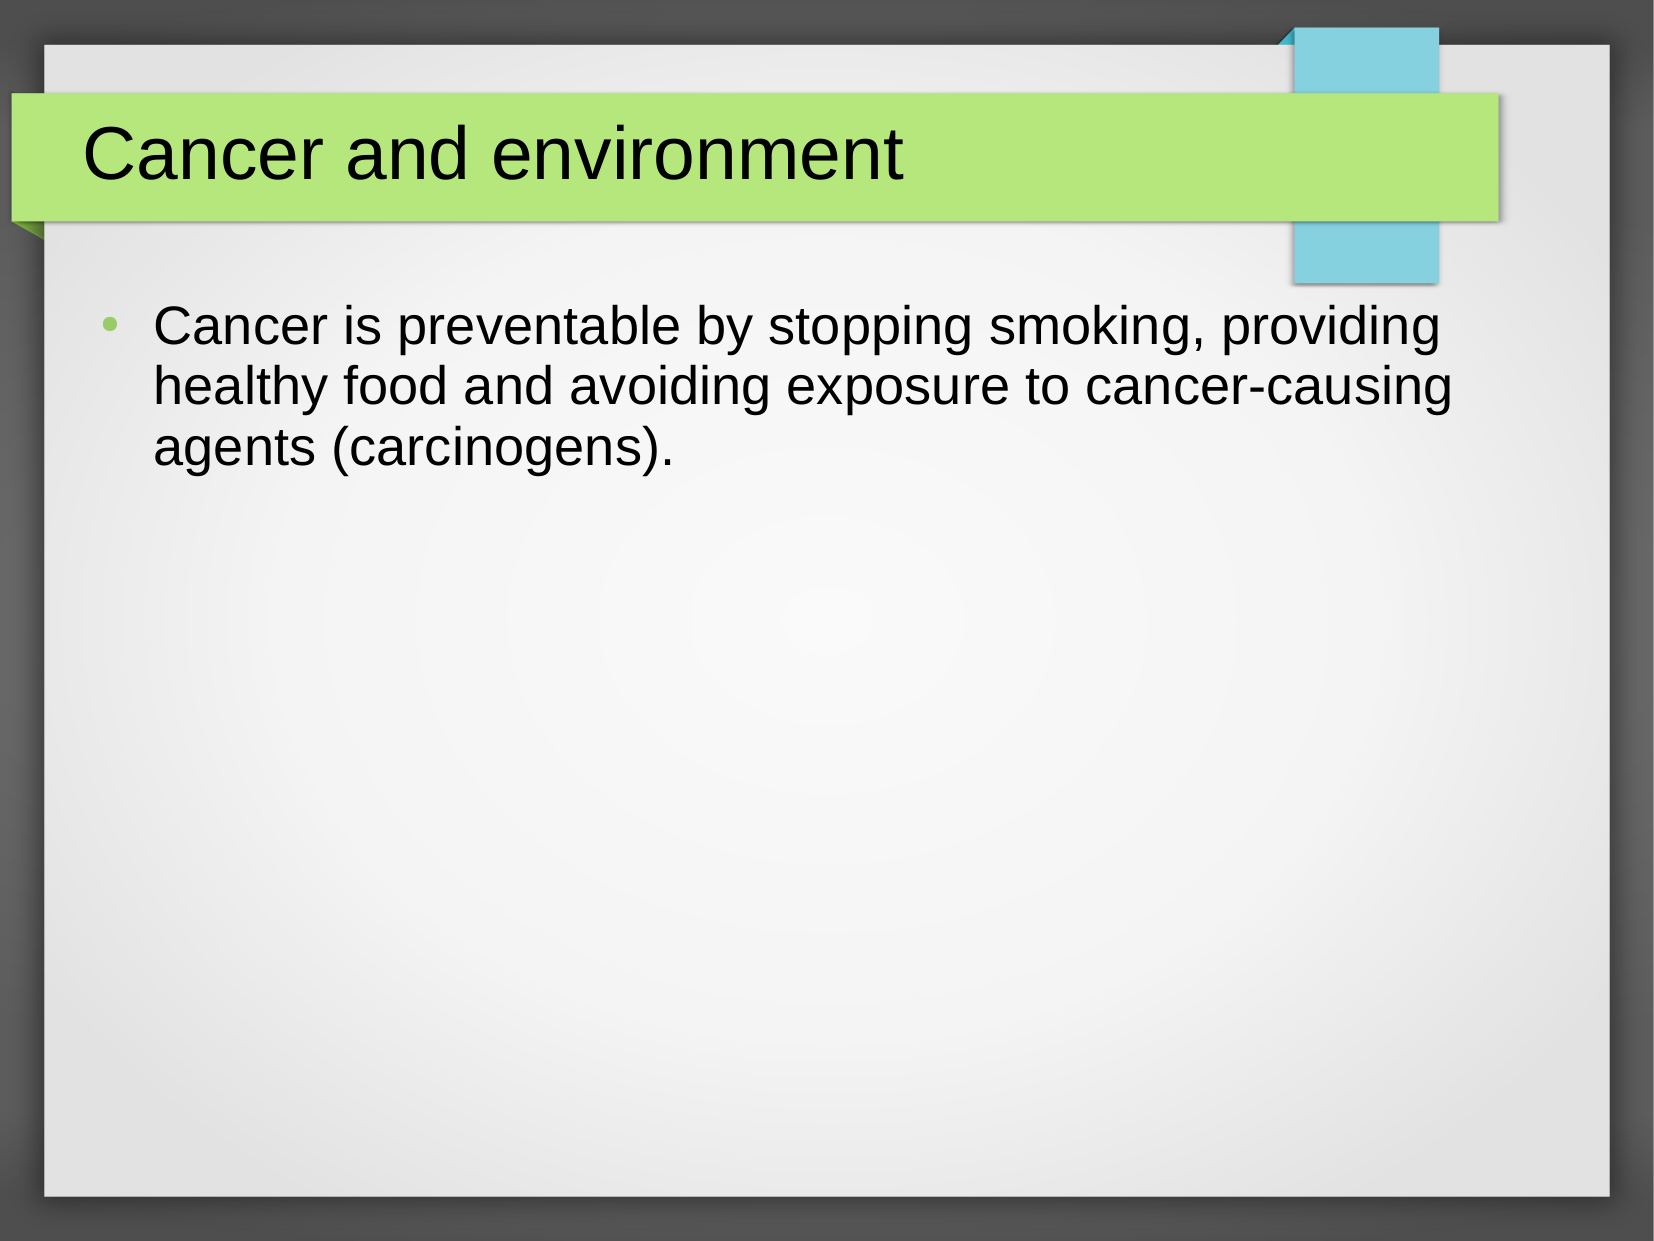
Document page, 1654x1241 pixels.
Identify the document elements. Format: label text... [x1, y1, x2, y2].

picture [0, 0, 1654, 1241]
title Cancer and environment [82, 94, 1264, 213]
list Cancer is preventable by stopping smoking, providing healthy food and avoiding exposure to cancer-causing agents (carcinogens). [82, 295, 1571, 1015]
